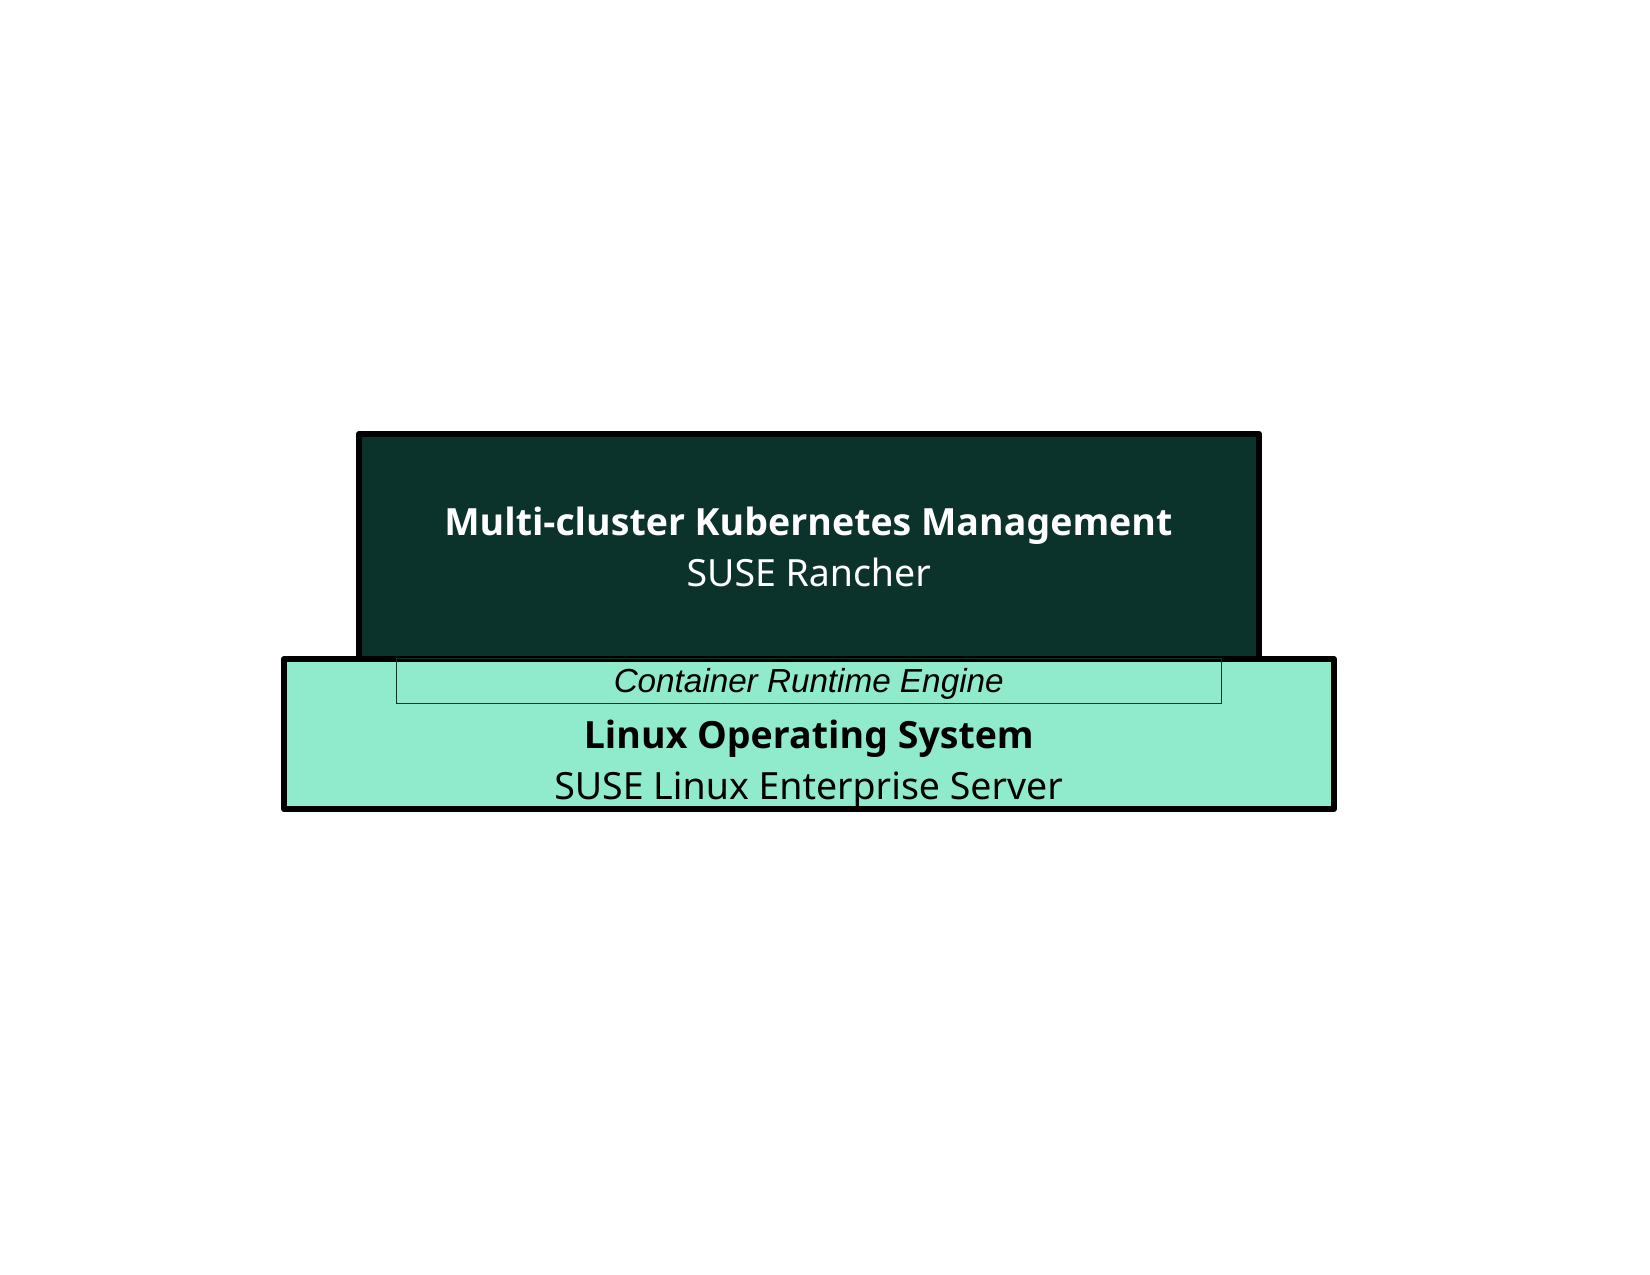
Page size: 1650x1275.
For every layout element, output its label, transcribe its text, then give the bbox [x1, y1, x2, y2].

text_box Multi-cluster Kubernetes Management SUSE Rancher [358, 433, 1259, 659]
text_box Linux Operating System SUSE Linux Enterprise Server [283, 658, 1334, 809]
text_box Container Runtime Engine [396, 658, 1222, 704]
